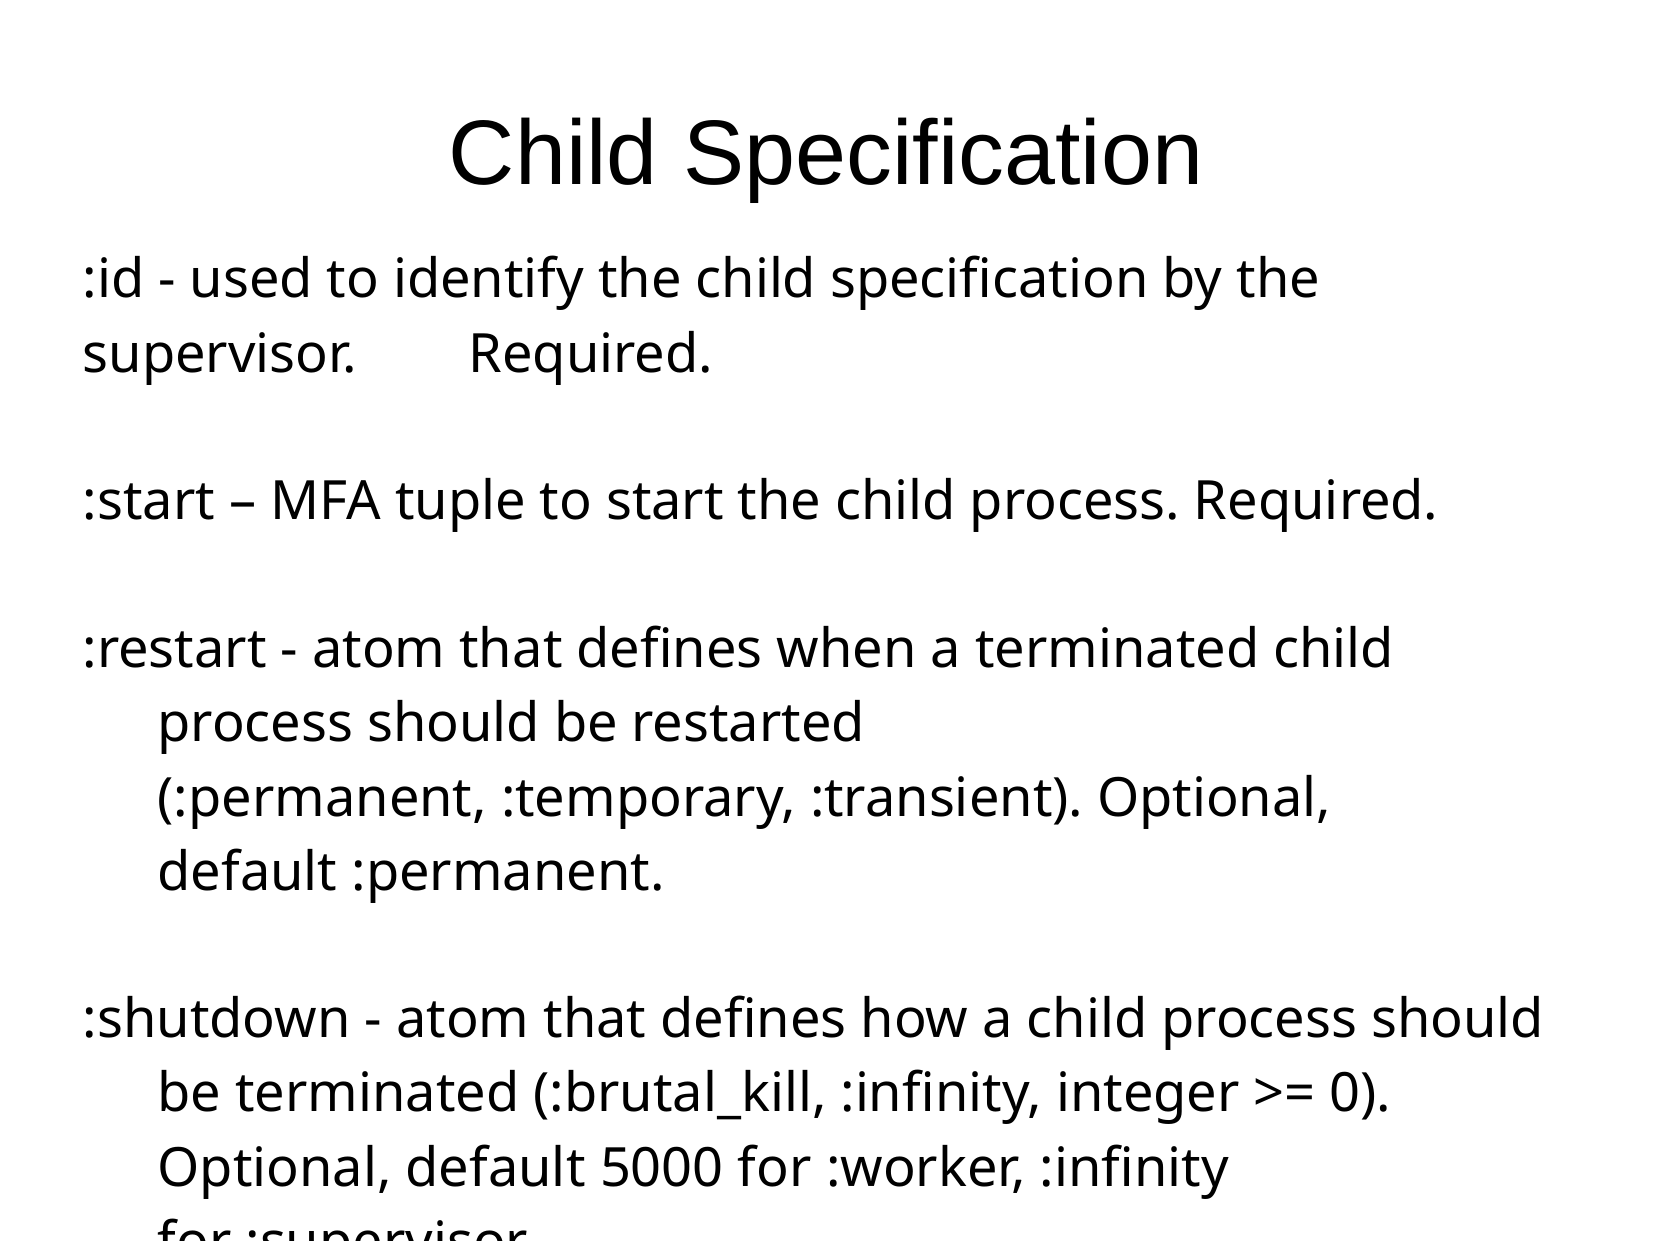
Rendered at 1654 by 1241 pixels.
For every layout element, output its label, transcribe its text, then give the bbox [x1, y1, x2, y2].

title Child Specification [82, 49, 1571, 240]
subtitle :id - used to identify the child specification by the supervisor. Required. :start – MFA tuple to start the child process. Required. :restart - atom that defines when a terminated child process should be restarted (:permanent, :temporary, :transient). Optional, default :permanent. :shutdown - atom that defines how a child process should be terminated (:brutal_kill, :infinity, integer >= 0). Optional, default 5000 for :worker, :infinity for :supervisor. :type – atom :worker or :supervisor. Optional, default for :worker. [82, 240, 1571, 1203]
